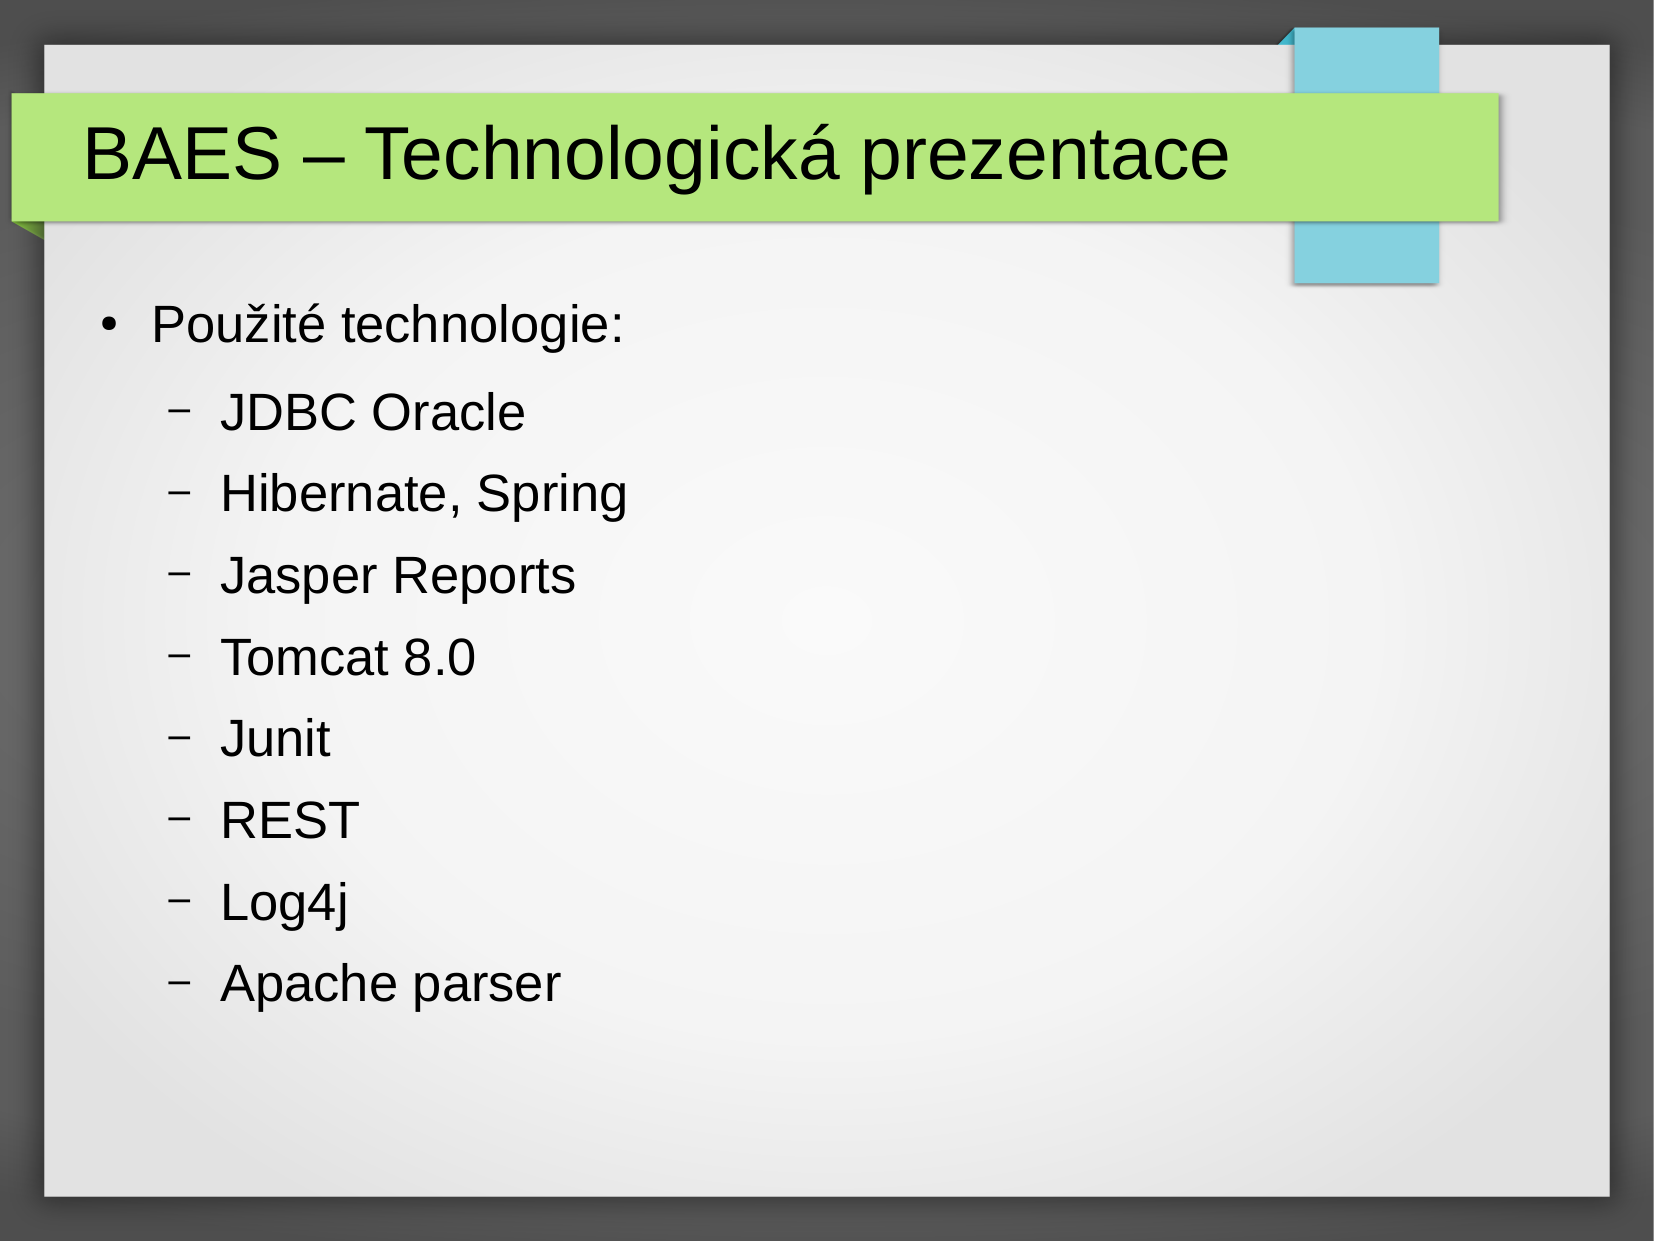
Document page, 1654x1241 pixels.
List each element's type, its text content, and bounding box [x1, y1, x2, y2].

picture [0, 0, 1654, 1241]
list Použité technologie: JDBC Oracle Hibernate, Spring Jasper Reports Tomcat 8.0 Junit REST Log4j Apache parser [82, 295, 1571, 1015]
title BAES – Technologická prezentace [82, 94, 1264, 213]
